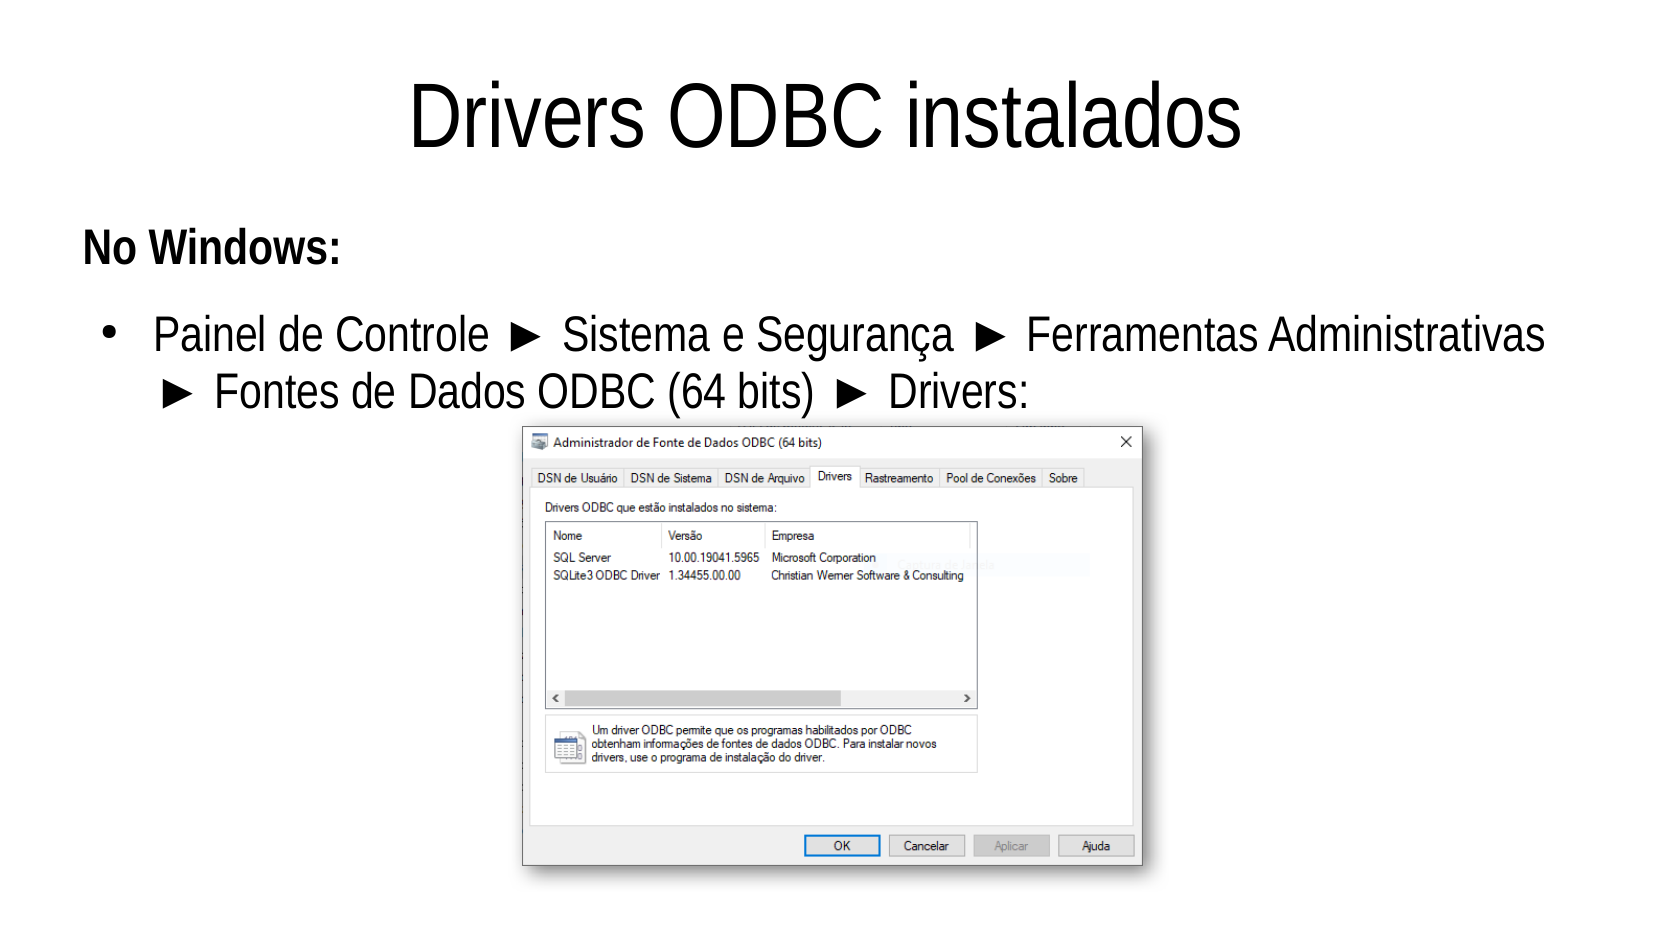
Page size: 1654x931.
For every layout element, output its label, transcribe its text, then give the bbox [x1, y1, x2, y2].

title Drivers ODBC instalados [82, 37, 1571, 193]
list No Windows: Painel de Controle ► Sistema e Segurança ► Ferramentas Administrativas ► Fontes de Dados ODBC (64 bits) ► Drivers: [82, 217, 1571, 758]
picture [522, 426, 1143, 866]
